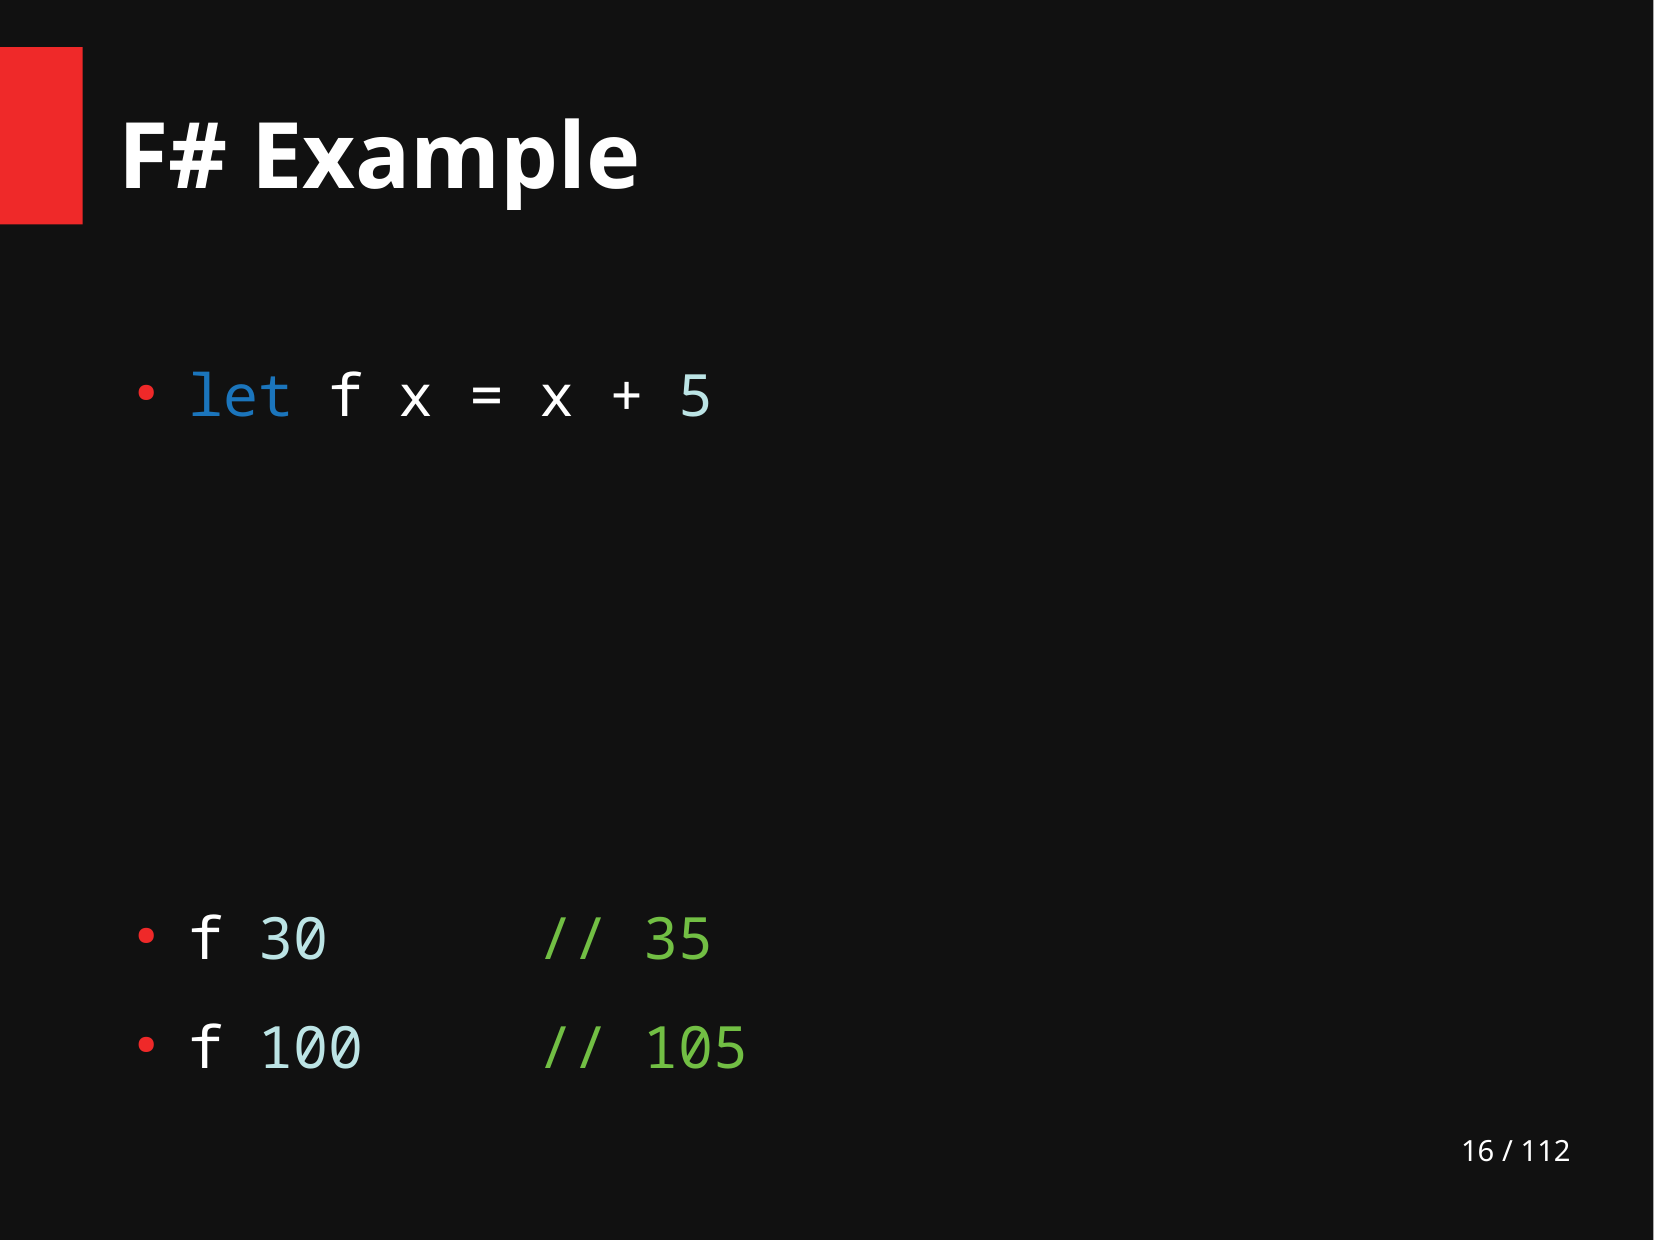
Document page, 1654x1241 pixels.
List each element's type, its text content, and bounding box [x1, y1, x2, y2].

title F# Example [118, 49, 1571, 257]
list let f x = x + 5 f 30 // 35 f 100 // 105 [118, 354, 1536, 1074]
